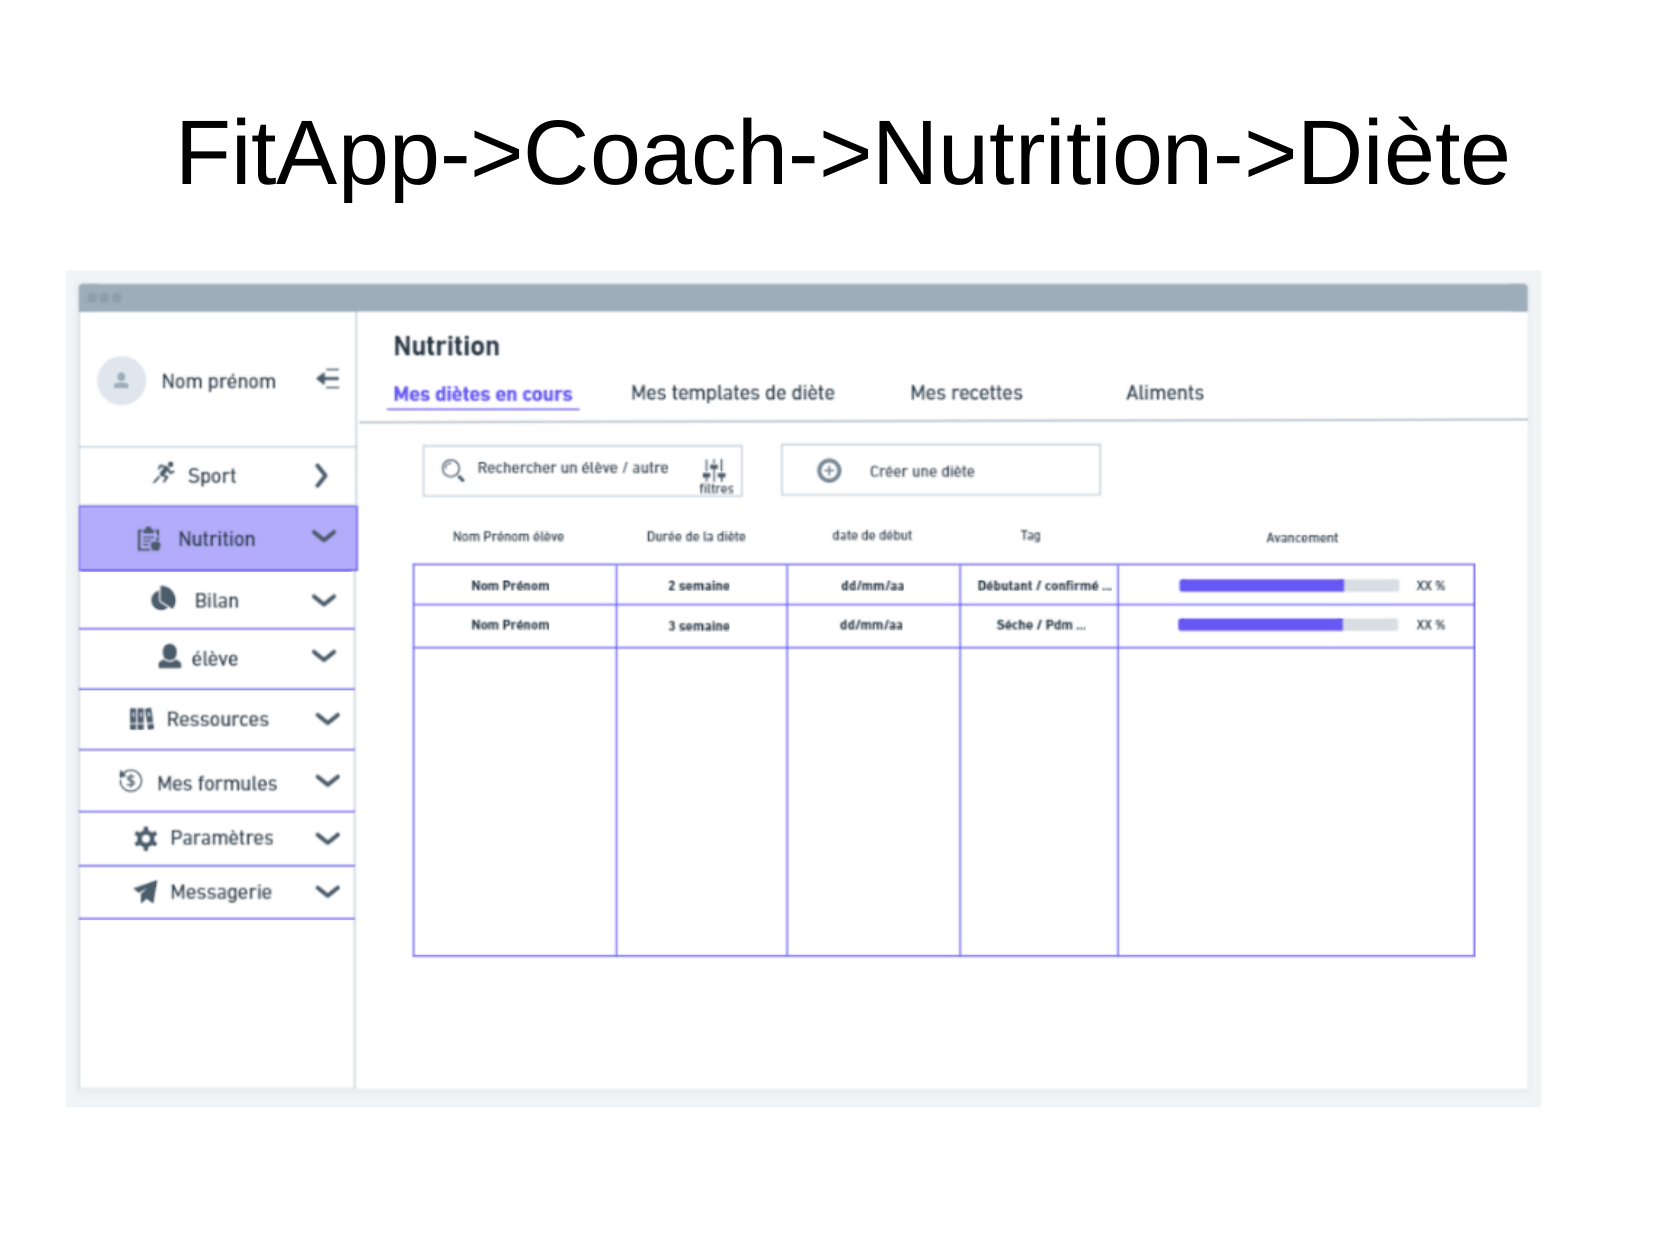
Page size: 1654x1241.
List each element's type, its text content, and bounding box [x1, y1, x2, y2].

title FitApp->Coach->Nutrition->Diète [82, 49, 1607, 257]
picture [59, 259, 1560, 1123]
